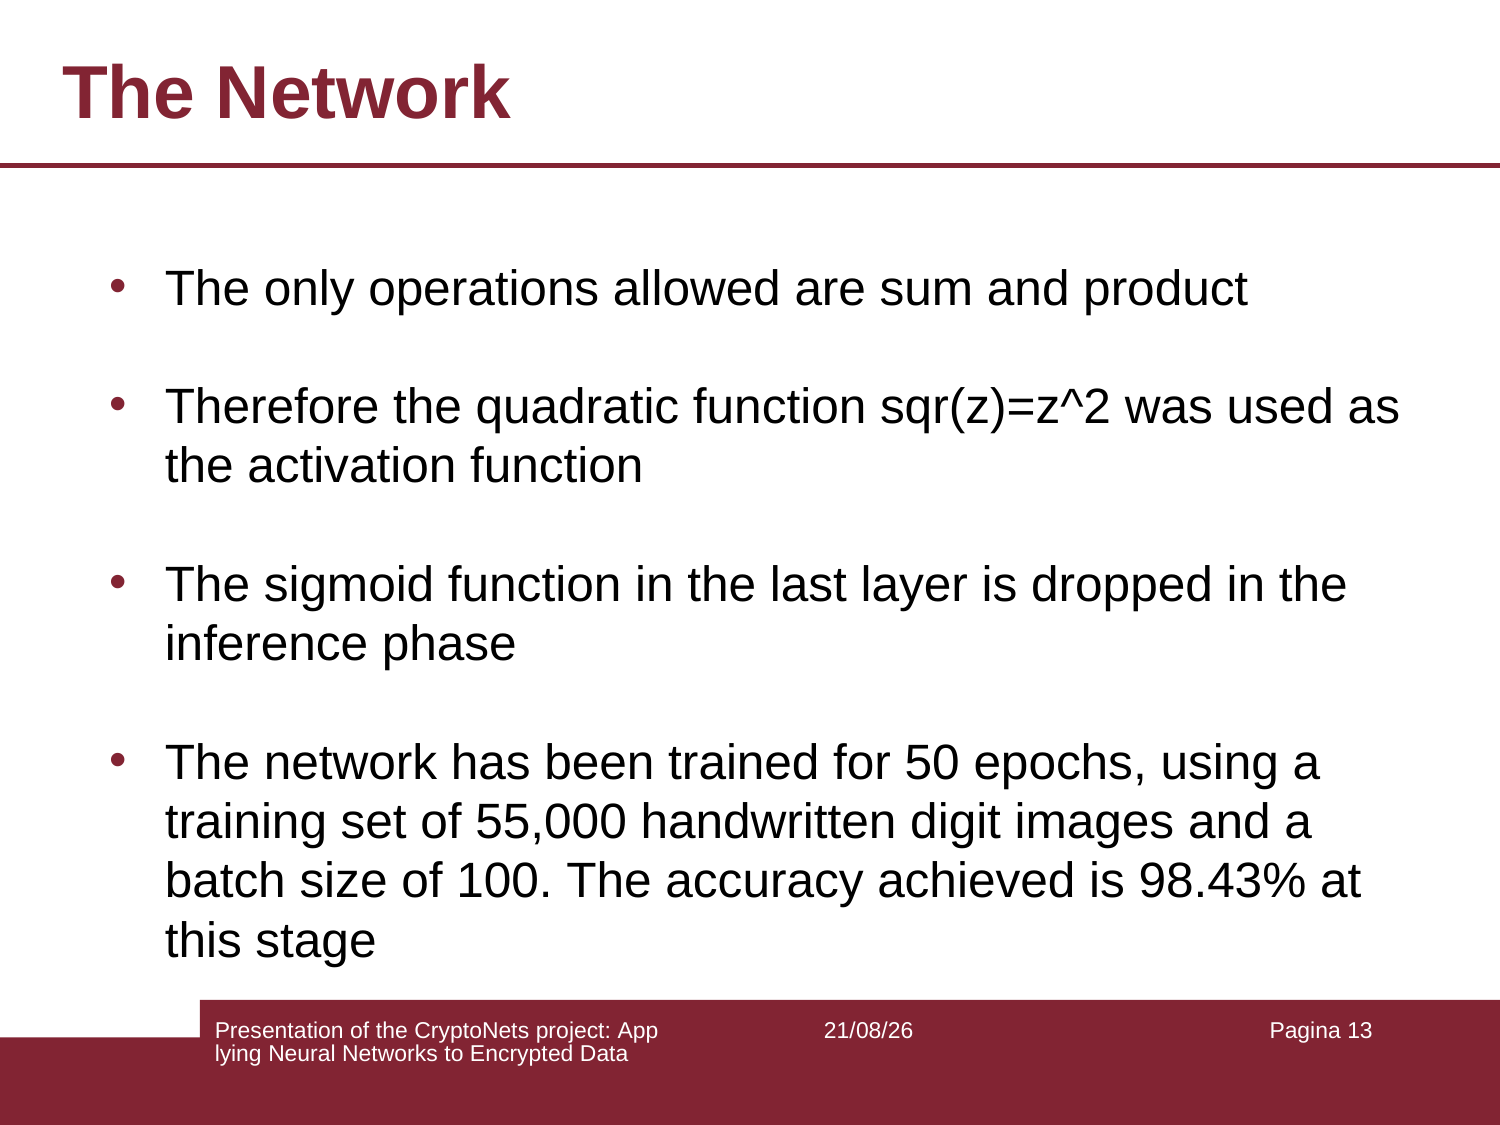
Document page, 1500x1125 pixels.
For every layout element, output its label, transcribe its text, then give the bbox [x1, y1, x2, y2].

list The only operations allowed are sum and product Therefore the quadratic function sqr(z)=z^2 was used as the activation function The sigmoid function in the last layer is dropped in the inference phase The network has been trained for 50 epochs, using a training set of 55,000 handwritten digit images and a batch size of 100. The accuracy achieved is 98.43% at this stage [94, 248, 1430, 981]
title The Network [47, 35, 1382, 163]
